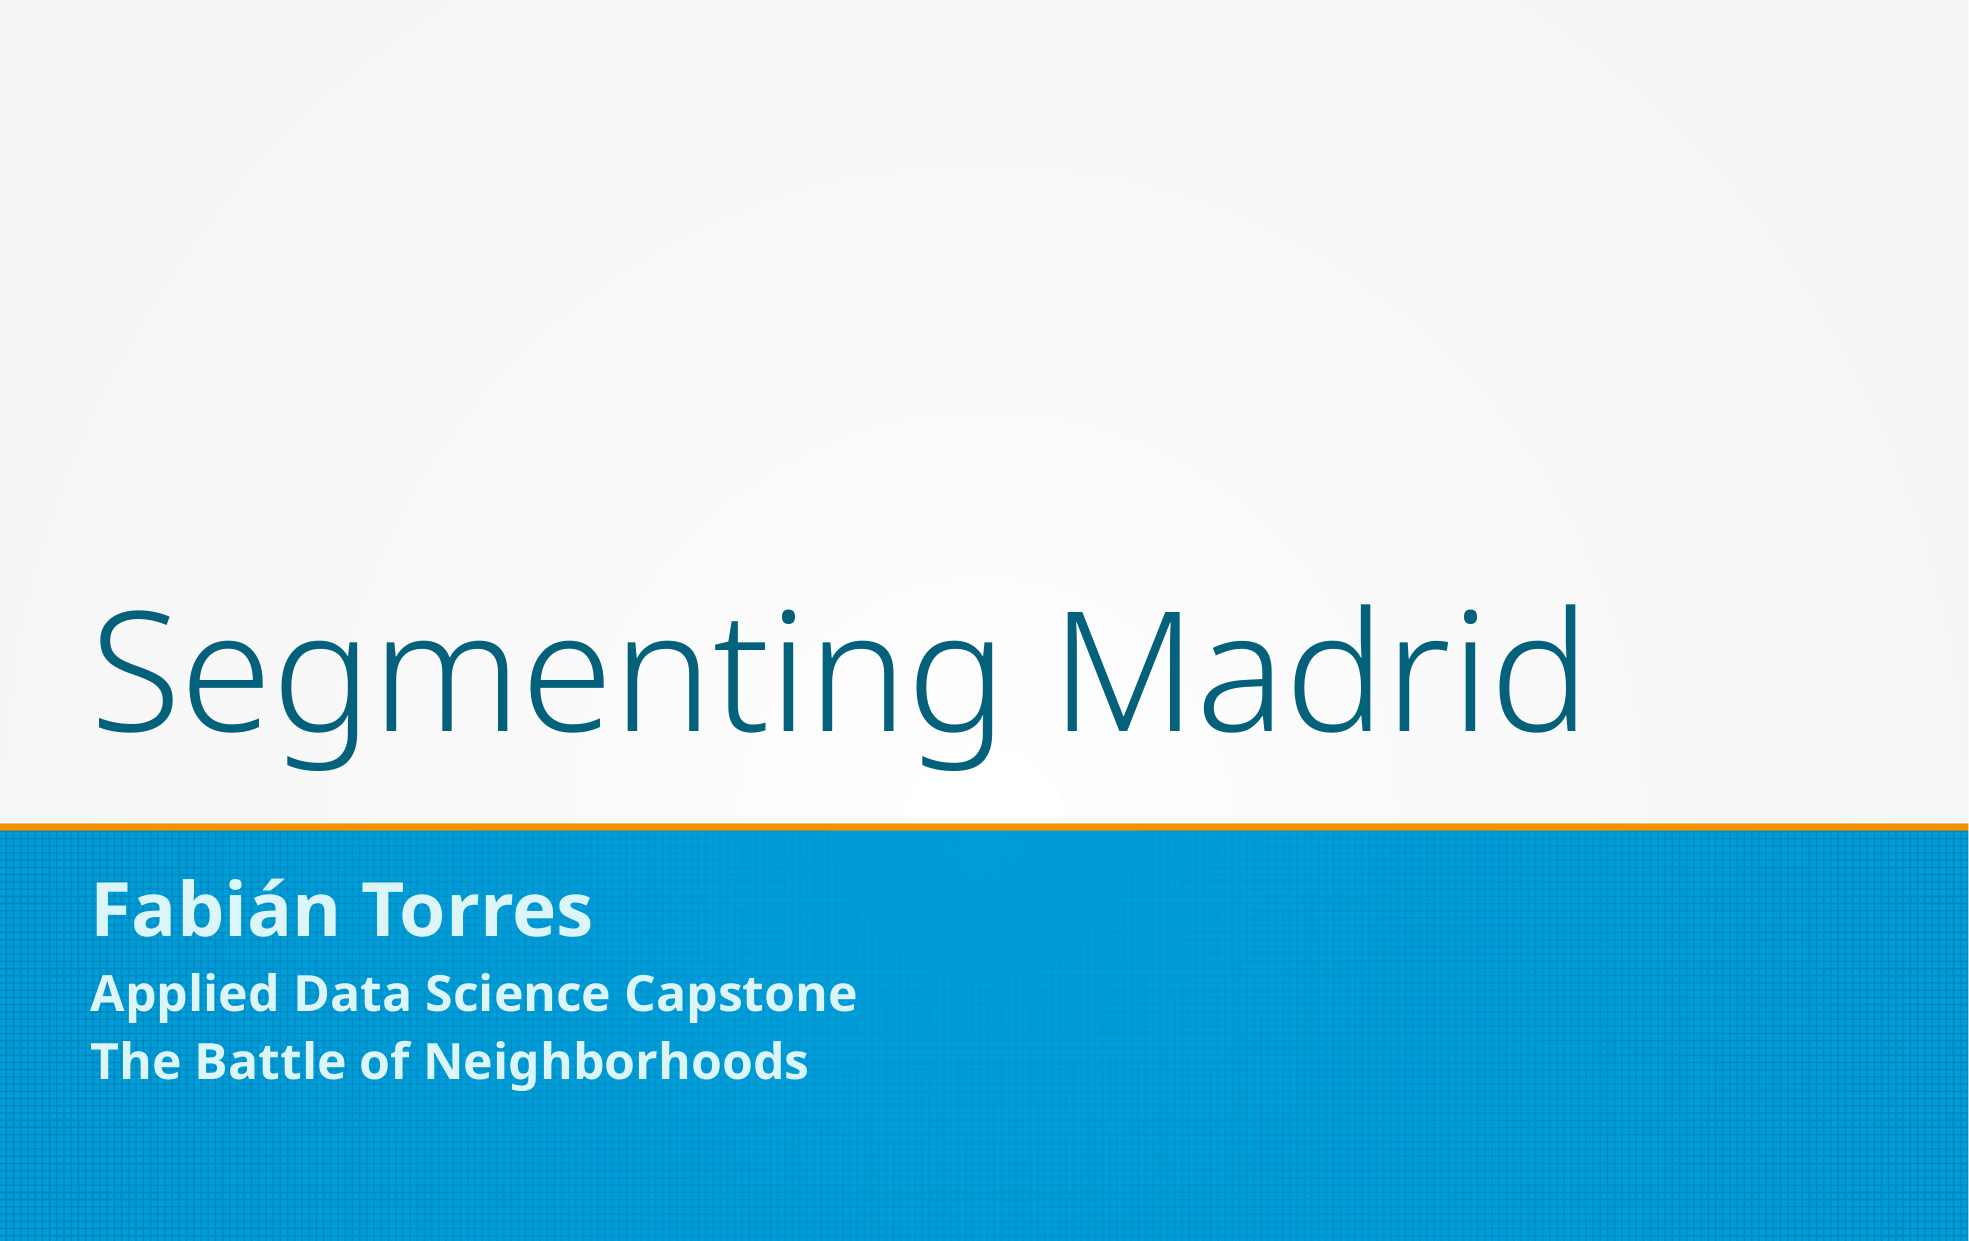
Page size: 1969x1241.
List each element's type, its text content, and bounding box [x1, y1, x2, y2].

picture [0, 0, 1969, 830]
subtitle Fabián Torres Applied Data Science Capstone The Battle of Neighborhoods [90, 855, 1861, 1111]
title Segmenting Madrid [90, 49, 1862, 781]
